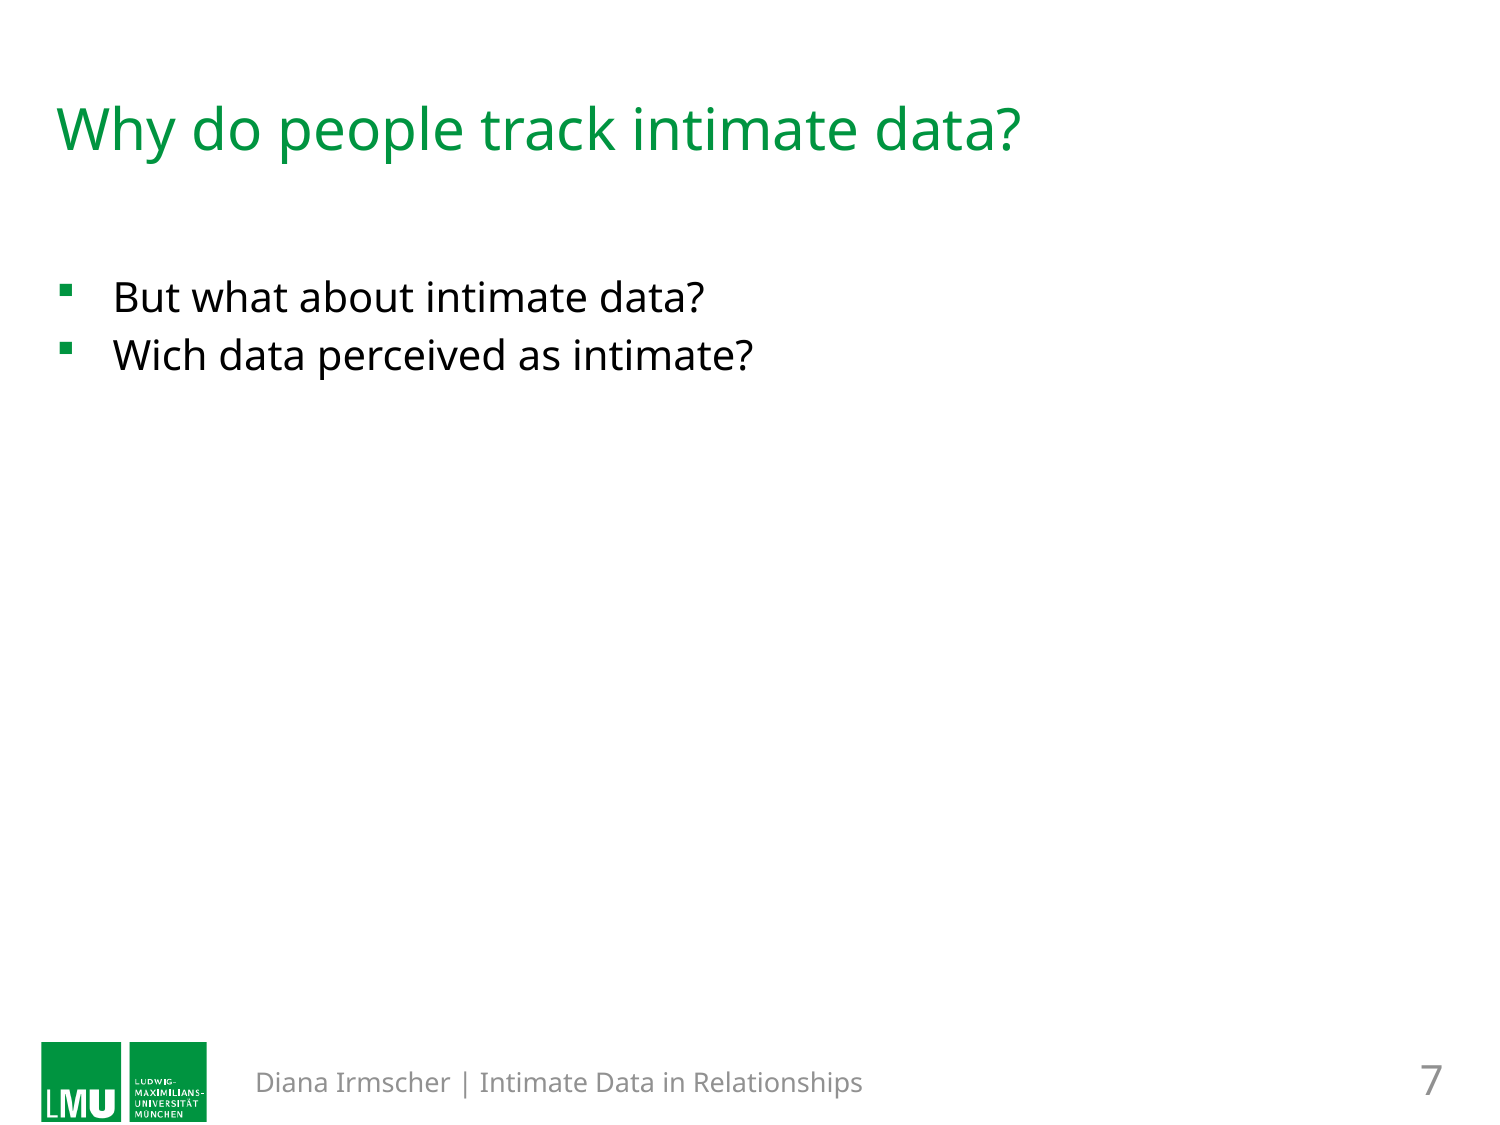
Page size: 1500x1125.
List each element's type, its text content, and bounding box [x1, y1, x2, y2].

slide_number <Foliennummer> [1014, 1046, 1459, 1117]
footer Diana Irmscher | Intimate Data in Relationships [240, 1046, 963, 1117]
title Why do people track intimate data? [41, 37, 1459, 217]
list But what about intimate data? Wich data perceived as intimate? [41, 263, 1459, 1007]
